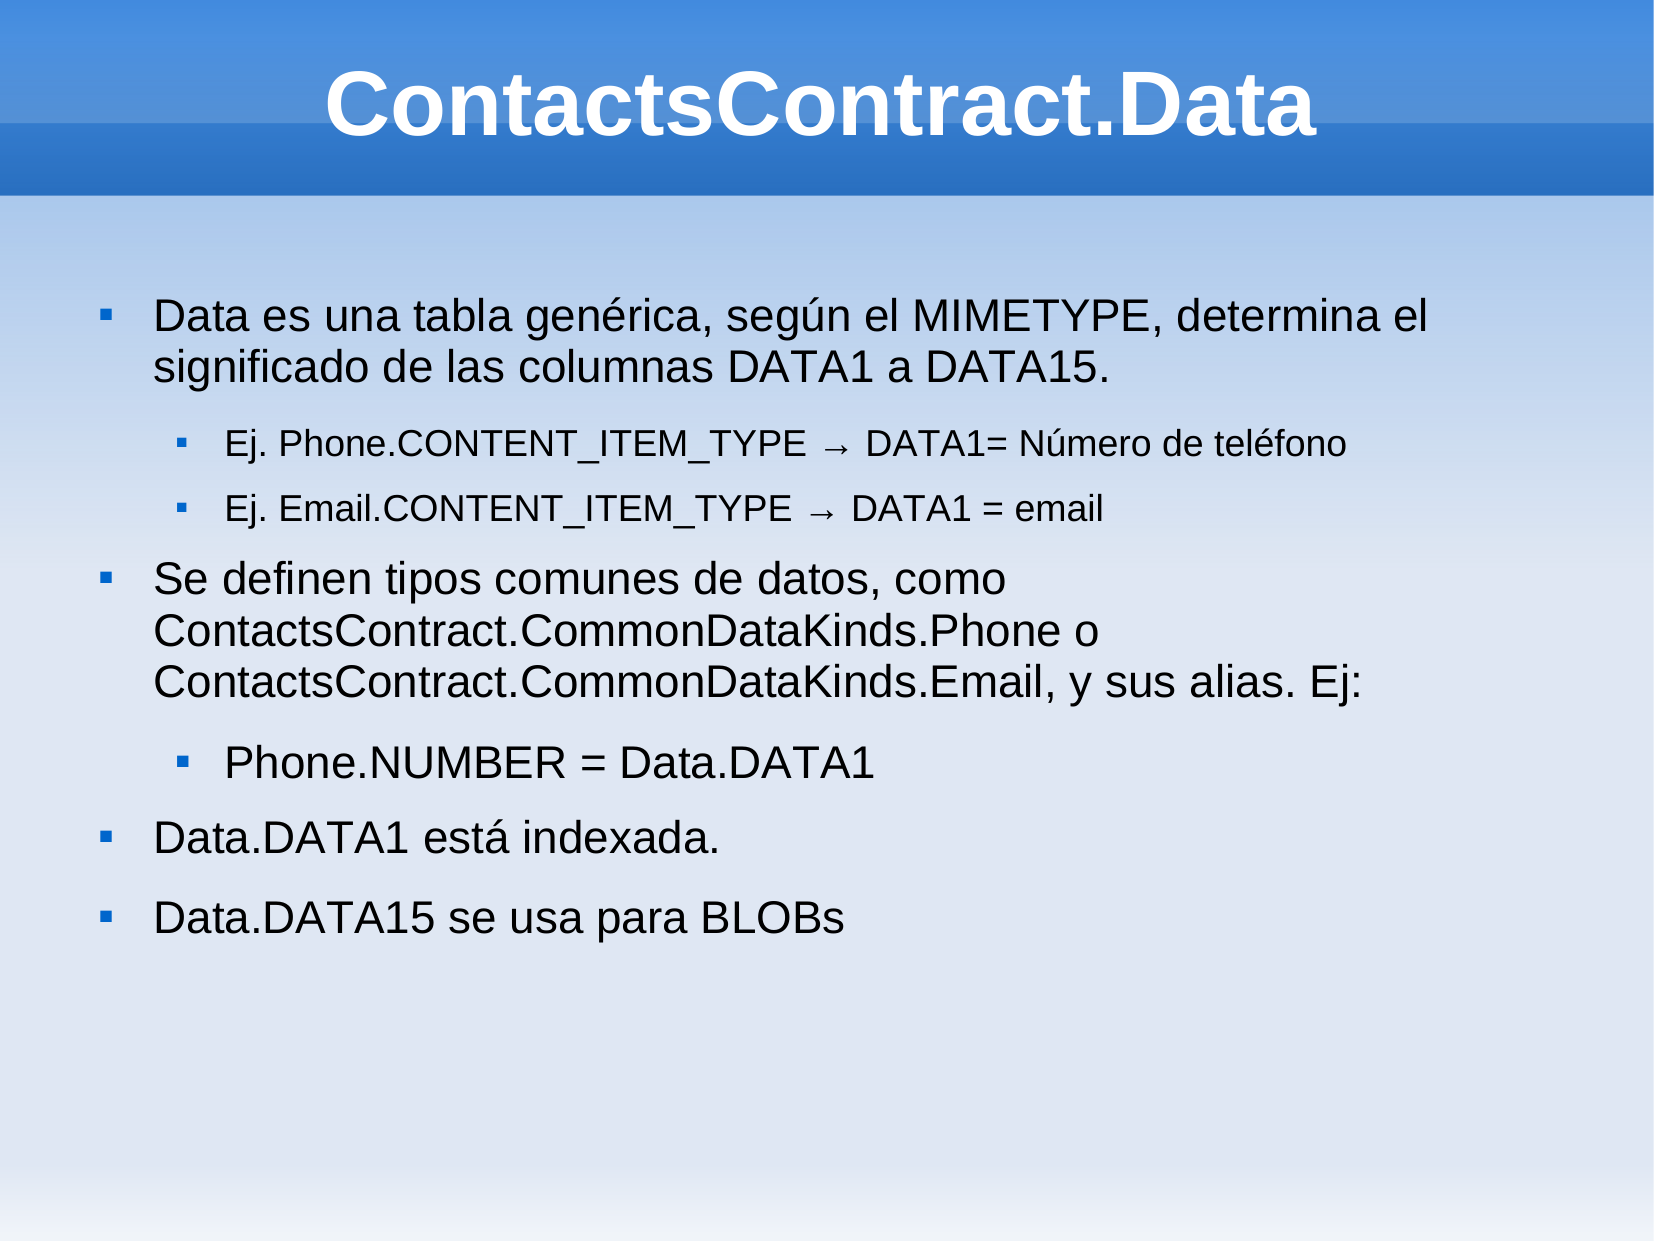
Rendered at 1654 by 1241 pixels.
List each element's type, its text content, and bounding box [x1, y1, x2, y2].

title ContactsContract.Data [76, 0, 1565, 208]
picture [0, 0, 1654, 1241]
list Data es una tabla genérica, según el MIMETYPE, determina el significado de las columnas DATA1 a DATA15. Ej. Phone.CONTENT_ITEM_TYPE → DATA1= Número de teléfono Ej. Email.CONTENT_ITEM_TYPE → DATA1 = email Se definen tipos comunes de datos, como ContactsContract.CommonDataKinds.Phone o ContactsContract.CommonDataKinds.Email, y sus alias. Ej: Phone.NUMBER = Data.DATA1 Data.DATA1 está indexada. Data.DATA15 se usa para BLOBs [82, 290, 1571, 1109]
